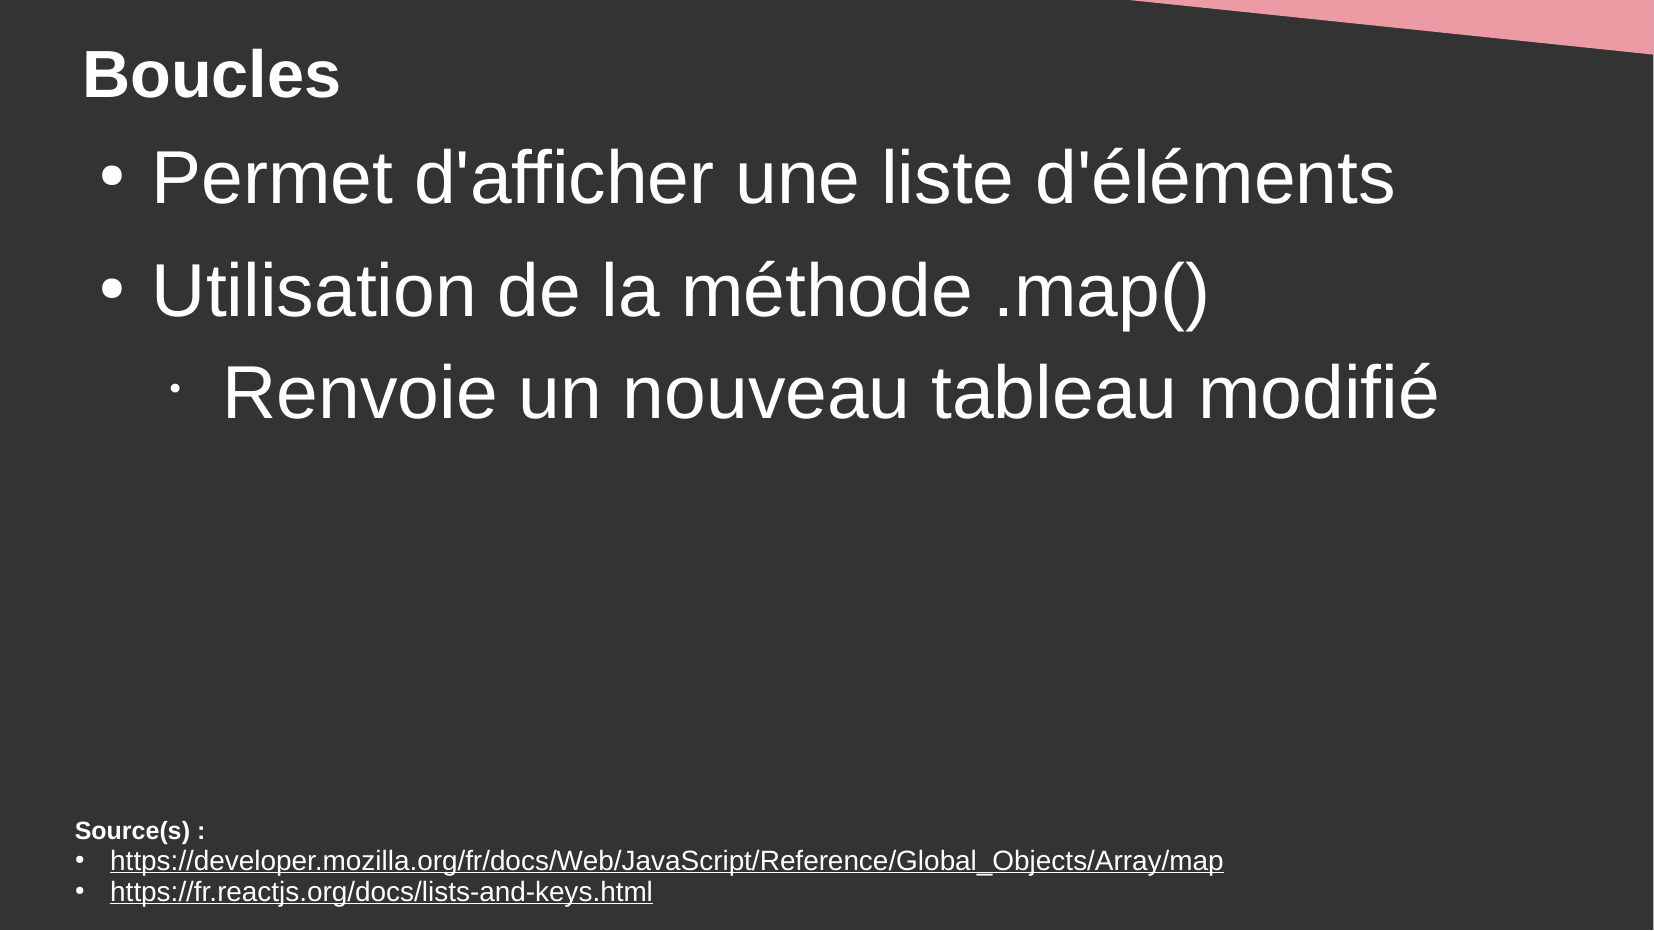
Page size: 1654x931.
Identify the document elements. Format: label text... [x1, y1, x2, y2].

text_box Source(s) : https://developer.mozilla.org/fr/docs/Web/JavaScript/Reference/Global_Objects/Array/map https://fr.reactjs.org/docs/lists-and-keys.html [59, 809, 1546, 915]
title Boucles [82, 37, 1571, 114]
list Permet d'afficher une liste d'éléments Utilisation de la méthode .map() Renvoie un nouveau tableau modifié [80, 135, 1619, 485]
text_box [1129, 0, 1654, 55]
